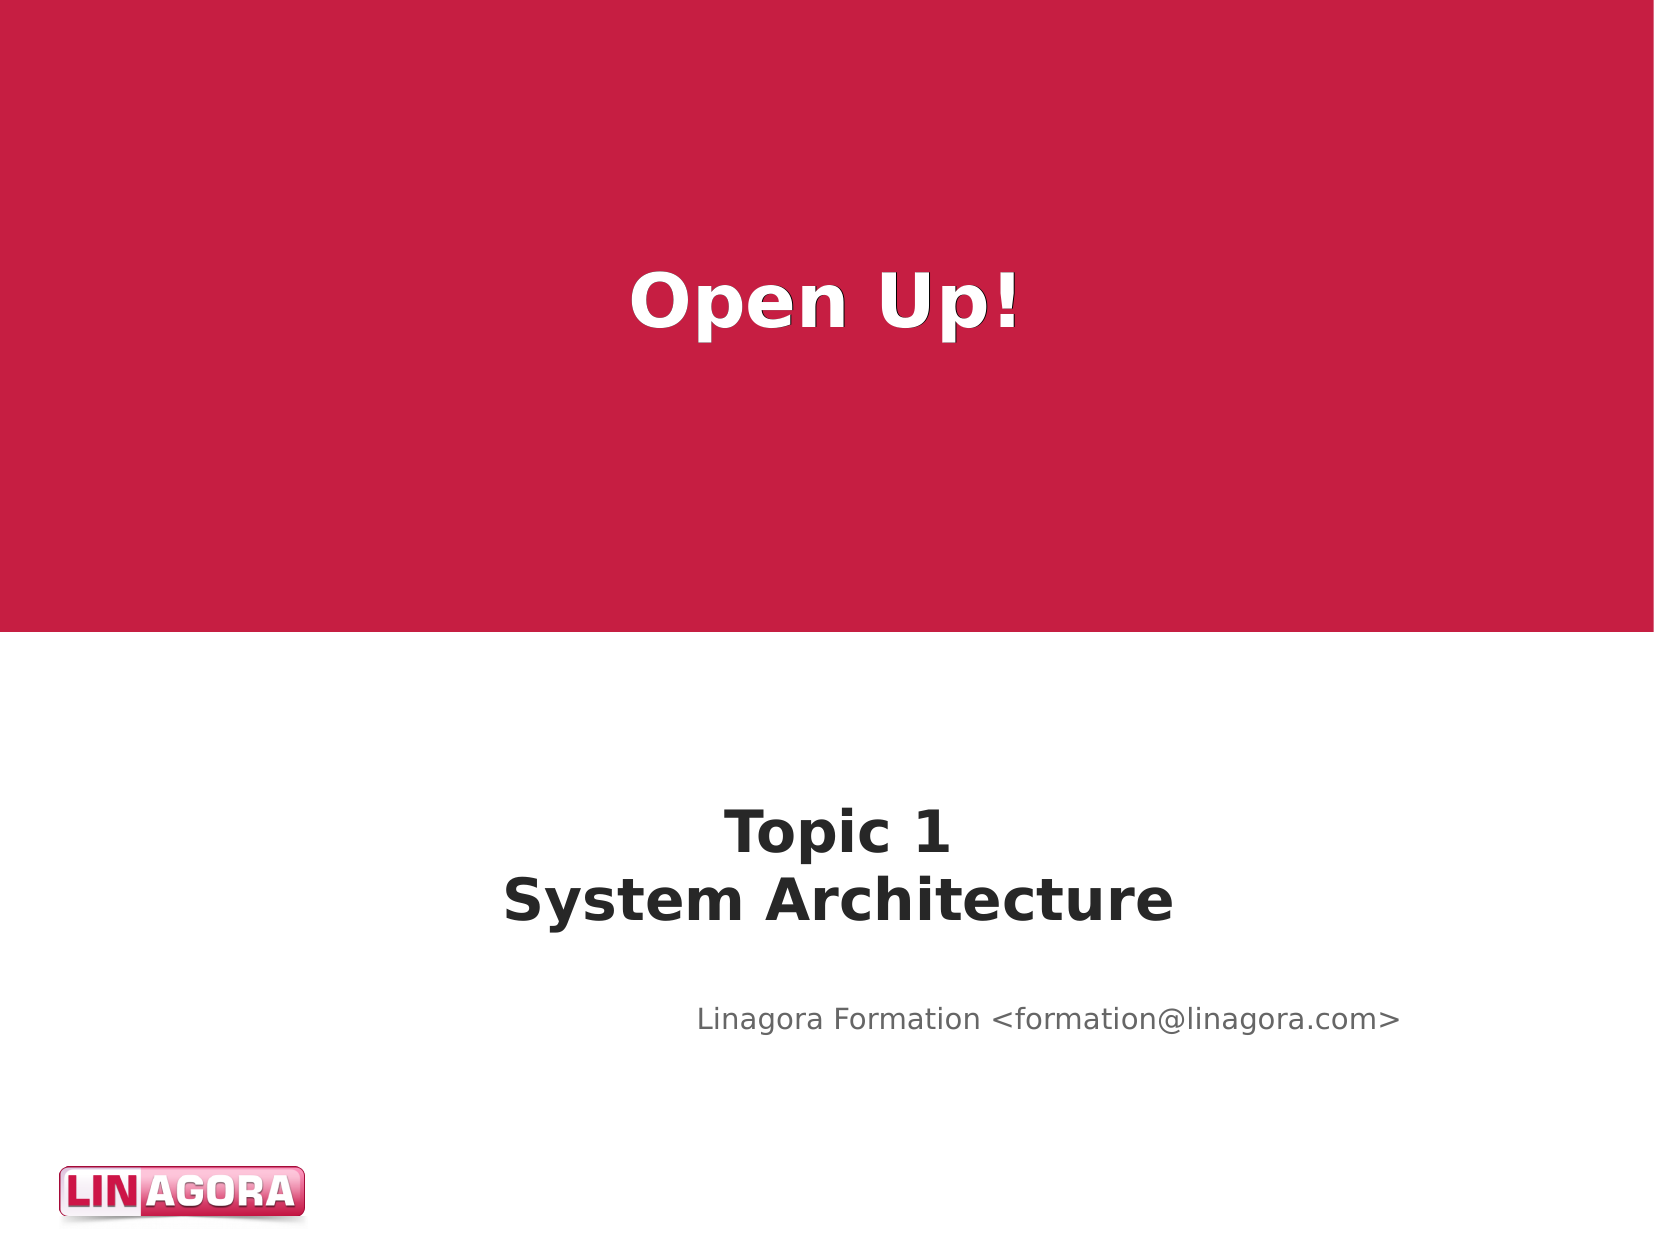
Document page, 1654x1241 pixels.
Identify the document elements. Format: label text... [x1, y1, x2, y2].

picture [59, 1166, 308, 1229]
title Open Up! [82, 35, 1571, 567]
text_box Topic 1 System Architecture Linagora Formation <formation@linagora.com> [259, 791, 1418, 1064]
